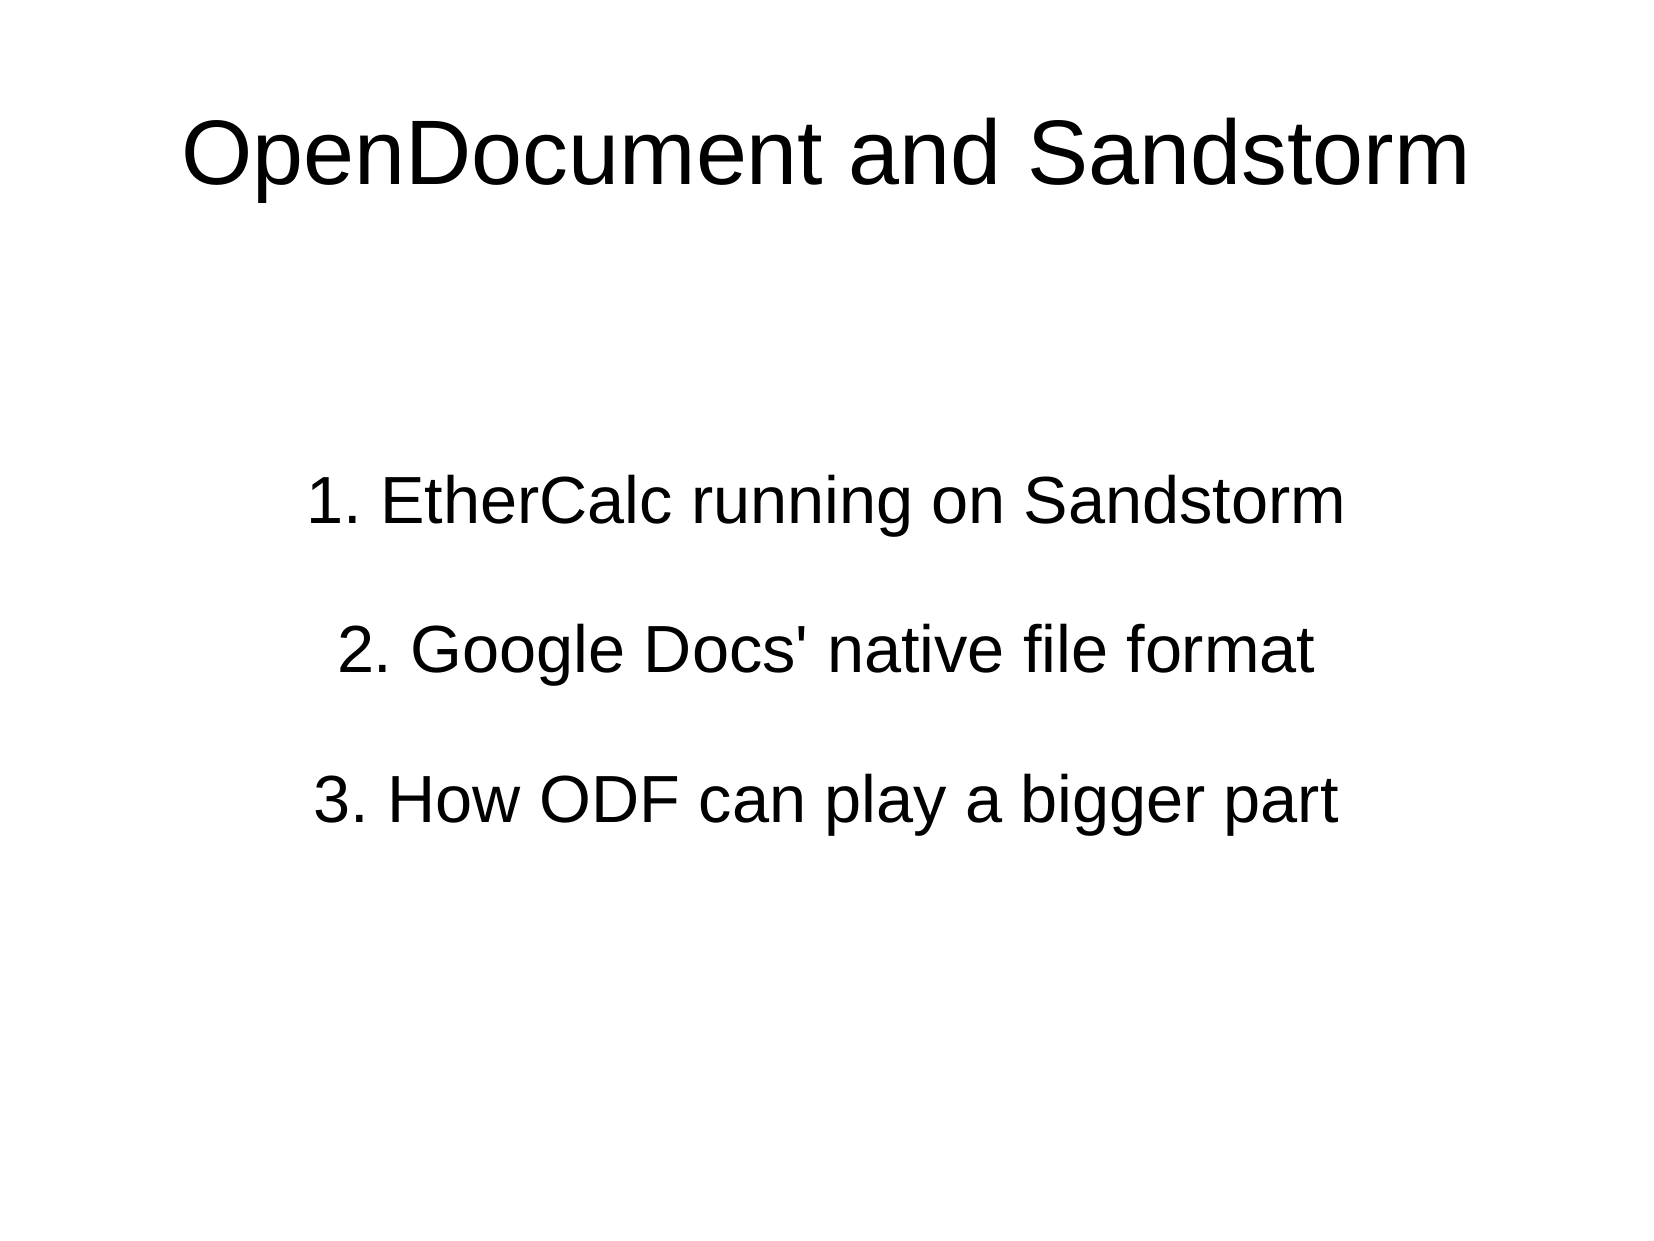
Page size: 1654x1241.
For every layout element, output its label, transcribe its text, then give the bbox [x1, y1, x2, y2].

title OpenDocument and Sandstorm [82, 49, 1571, 257]
subtitle 1. EtherCalc running on Sandstorm 2. Google Docs' native file format 3. How ODF can play a bigger part [82, 290, 1571, 1010]
